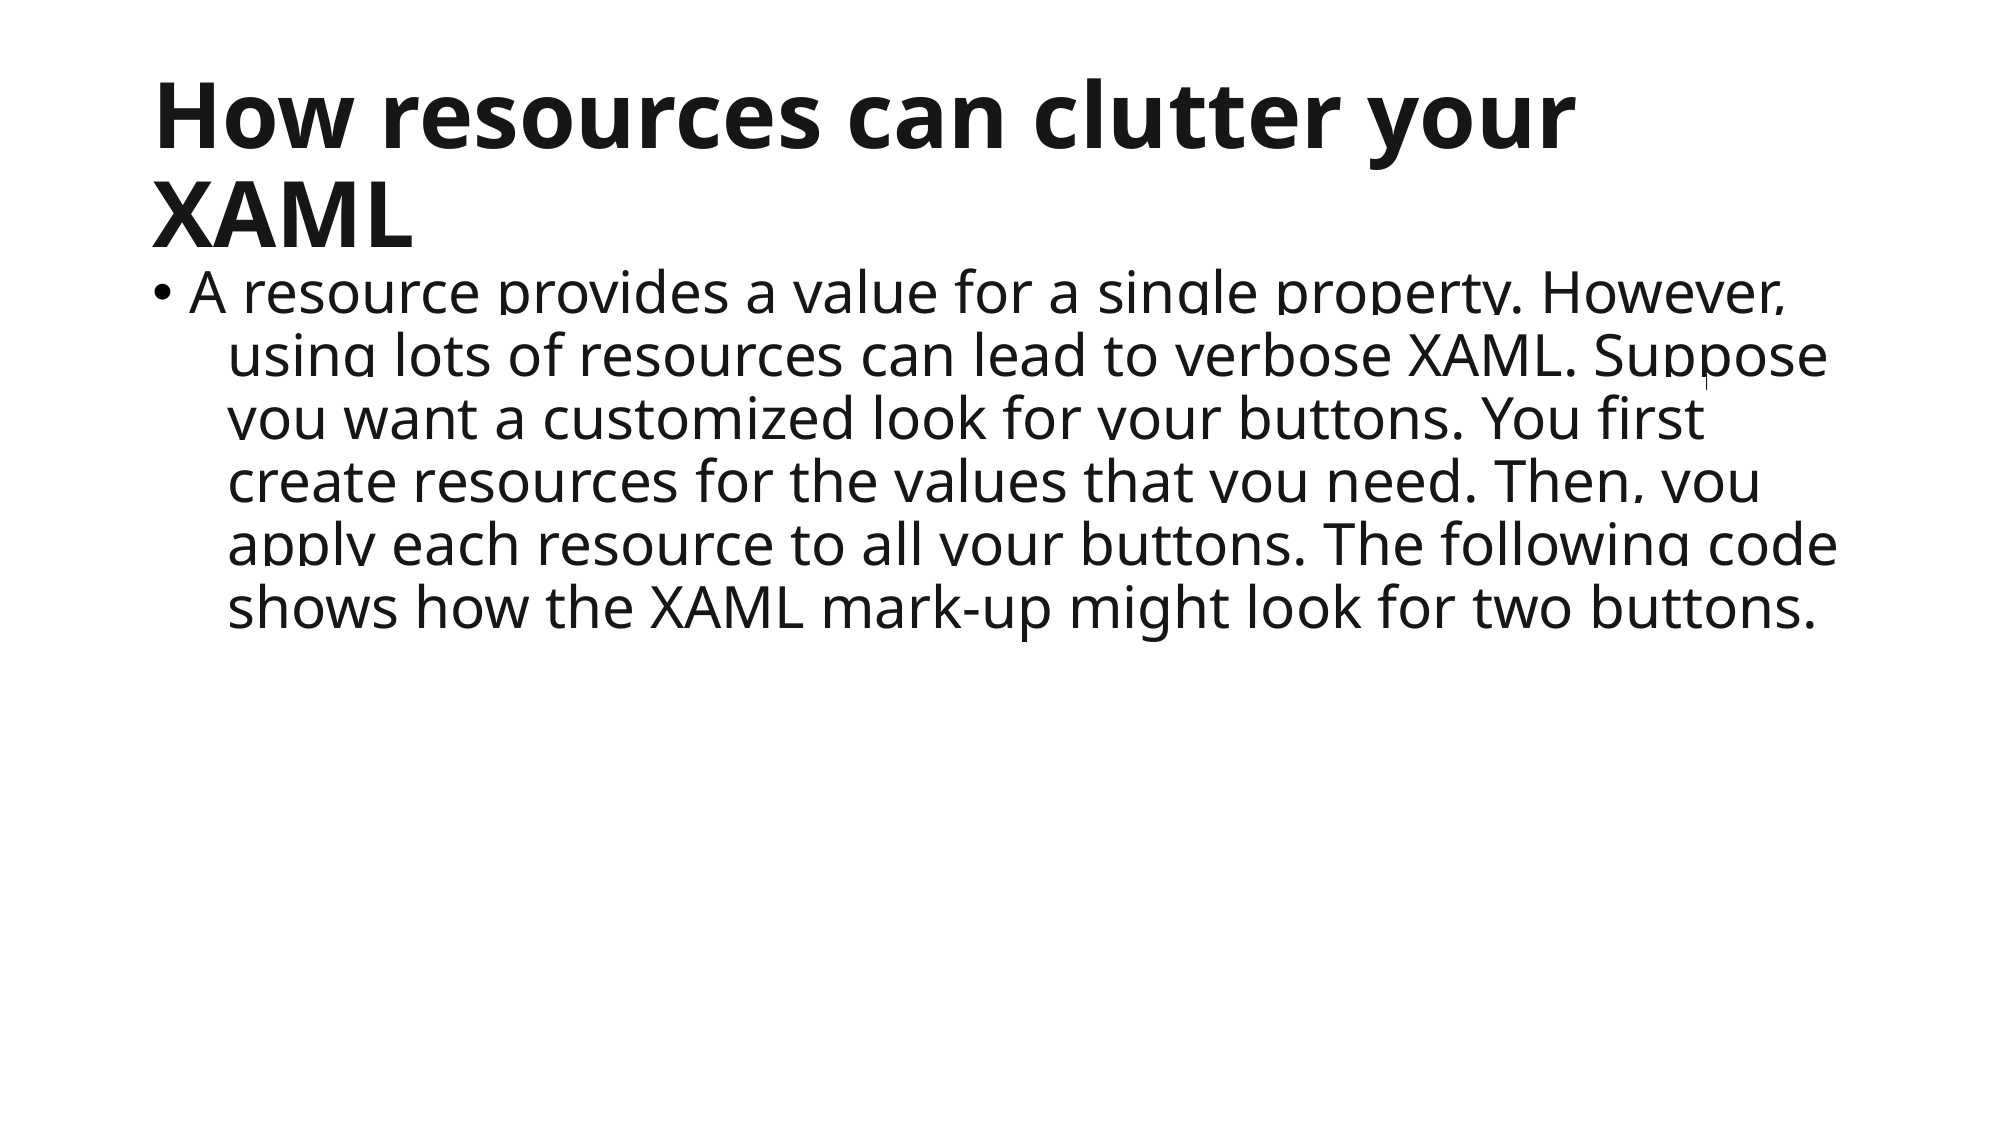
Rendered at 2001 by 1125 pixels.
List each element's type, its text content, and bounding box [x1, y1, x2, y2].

title How resources can clutter your XAML [137, 59, 1863, 256]
list A resource provides a value for a single property. However, using lots of resources can lead to verbose XAML. Suppose you want a customized look for your buttons. You first create resources for the values that you need. Then, you apply each resource to all your buttons. The following code shows how the XAML mark-up might look for two buttons. [137, 256, 1863, 1108]
